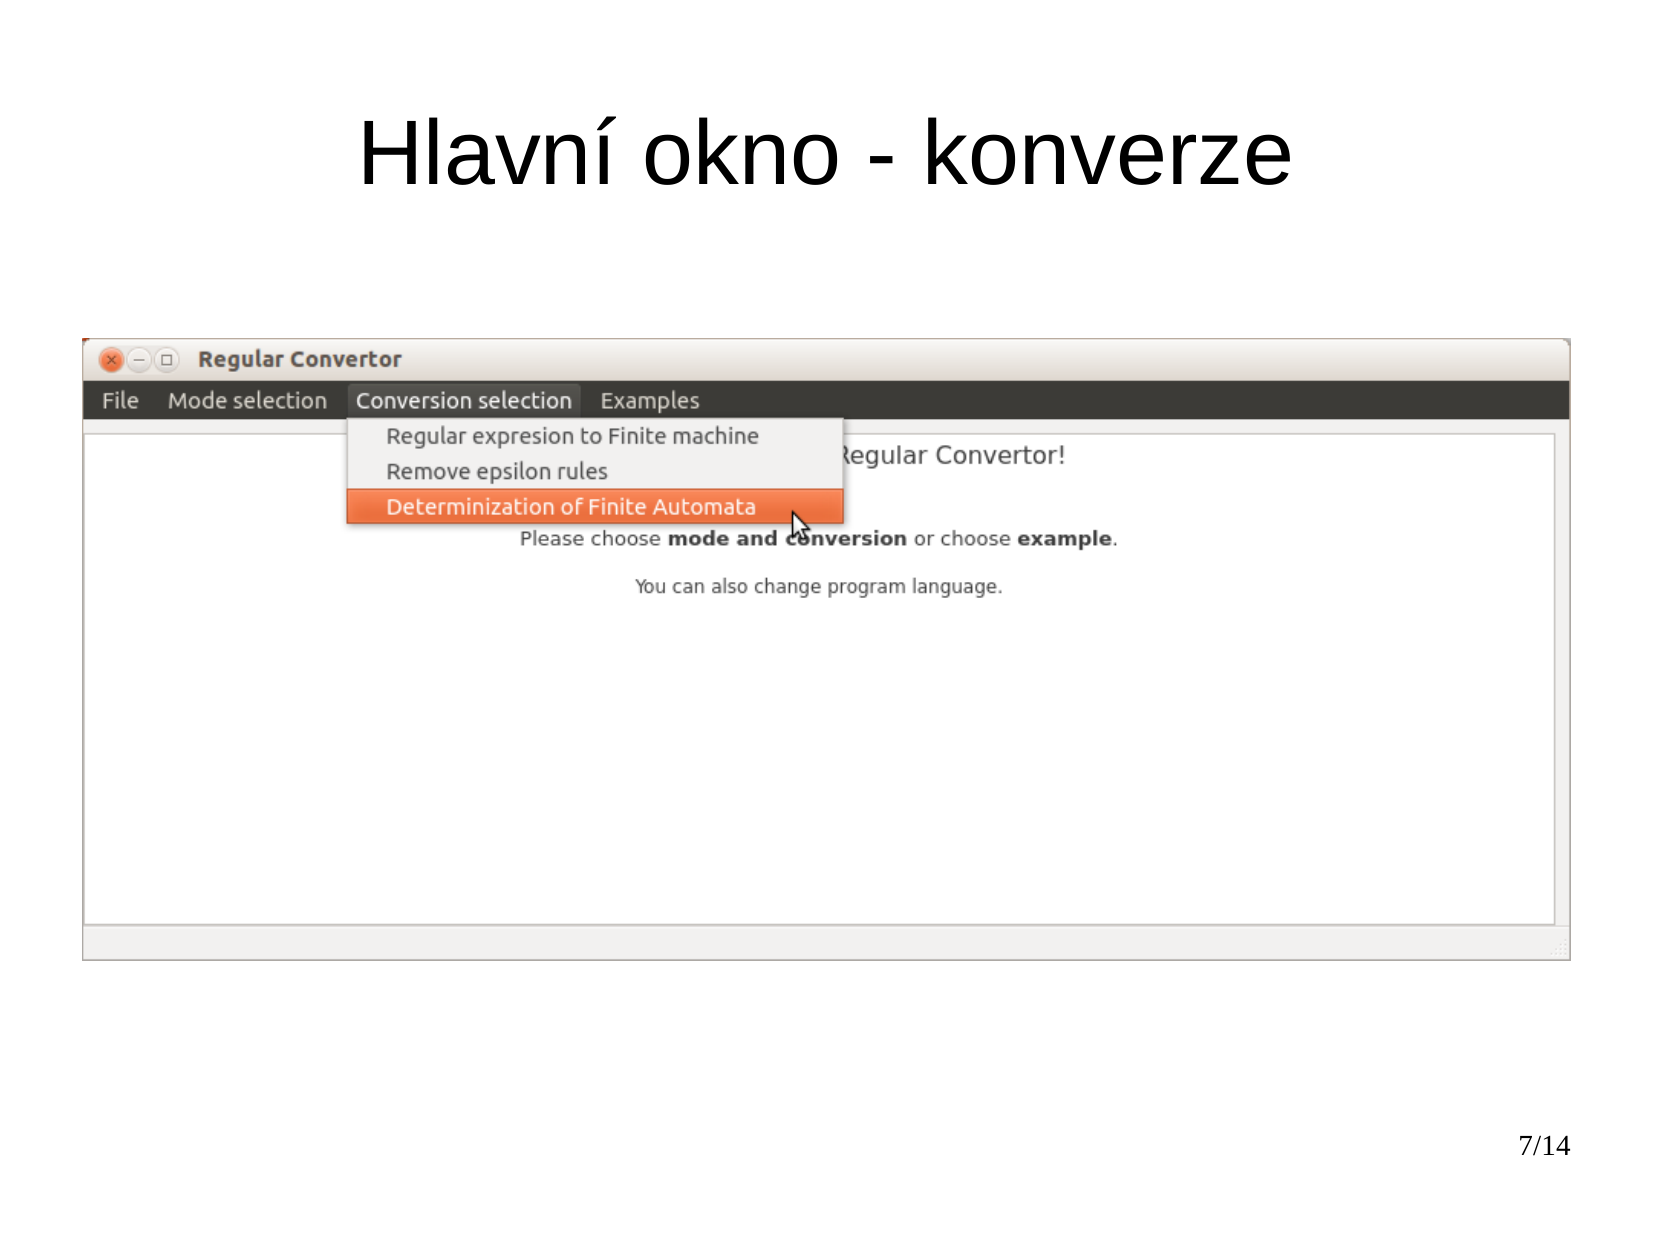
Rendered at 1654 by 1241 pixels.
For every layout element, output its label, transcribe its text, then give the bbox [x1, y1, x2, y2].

picture [82, 338, 1571, 961]
title Hlavní okno - konverze [82, 49, 1571, 257]
